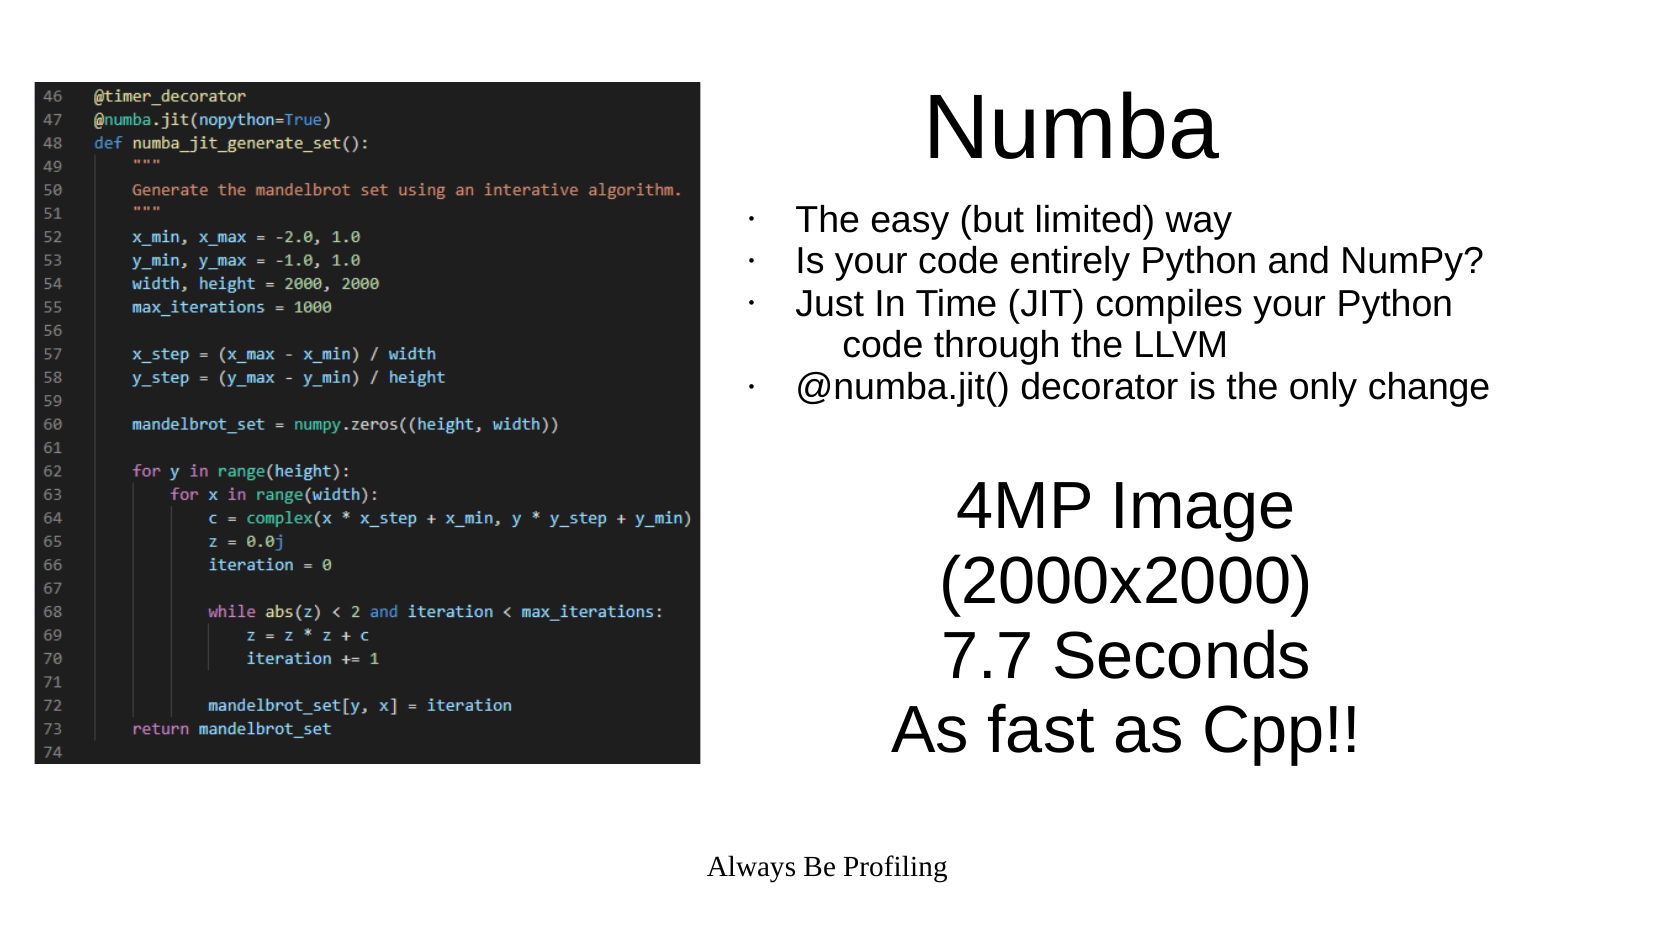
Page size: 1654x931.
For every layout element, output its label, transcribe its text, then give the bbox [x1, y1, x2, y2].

title Numba [733, 43, 1409, 190]
text_box Always Be Profiling [565, 847, 1090, 912]
text_box 4MP Image (2000x2000) 7.7 Seconds As fast as Cpp!! [770, 460, 1483, 786]
picture [34, 82, 701, 764]
text_box The easy (but limited) way Is your code entirely Python and NumPy? Just In Time (JIT) compiles your Python code through the LLVM @numba.jit() decorator is the only change [733, 190, 1520, 424]
